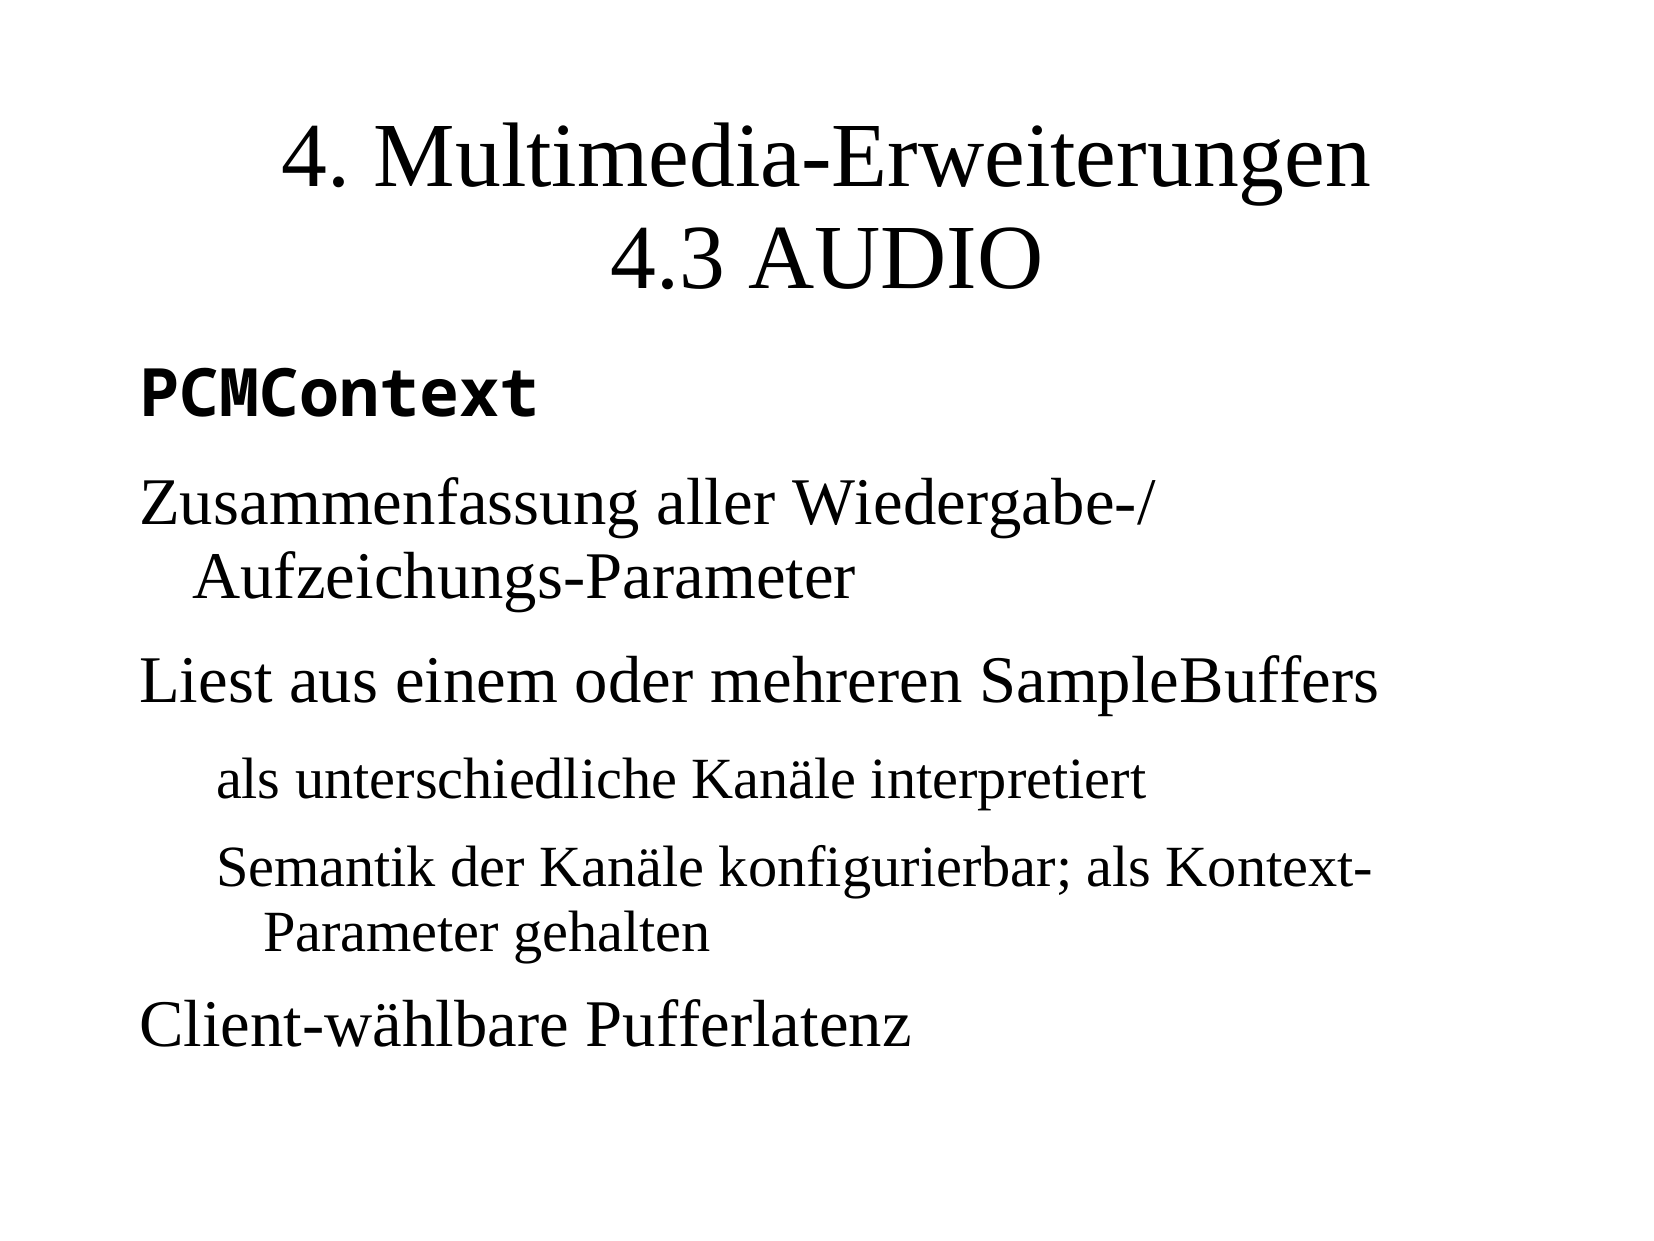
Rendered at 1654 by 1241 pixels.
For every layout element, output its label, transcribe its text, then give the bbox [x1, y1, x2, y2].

list PCMContext Zusammenfassung aller Wiedergabe-/ Aufzeichungs-Parameter Liest aus einem oder mehreren SampleBuffers als unterschiedliche Kanäle interpretiert Semantik der Kanäle konfigurierbar; als Kontext-Parameter gehalten Client-wählbare Pufferlatenz [121, 344, 1534, 1127]
title 4. Multimedia-Erweiterungen 4.3 AUDIO [121, 102, 1534, 311]
